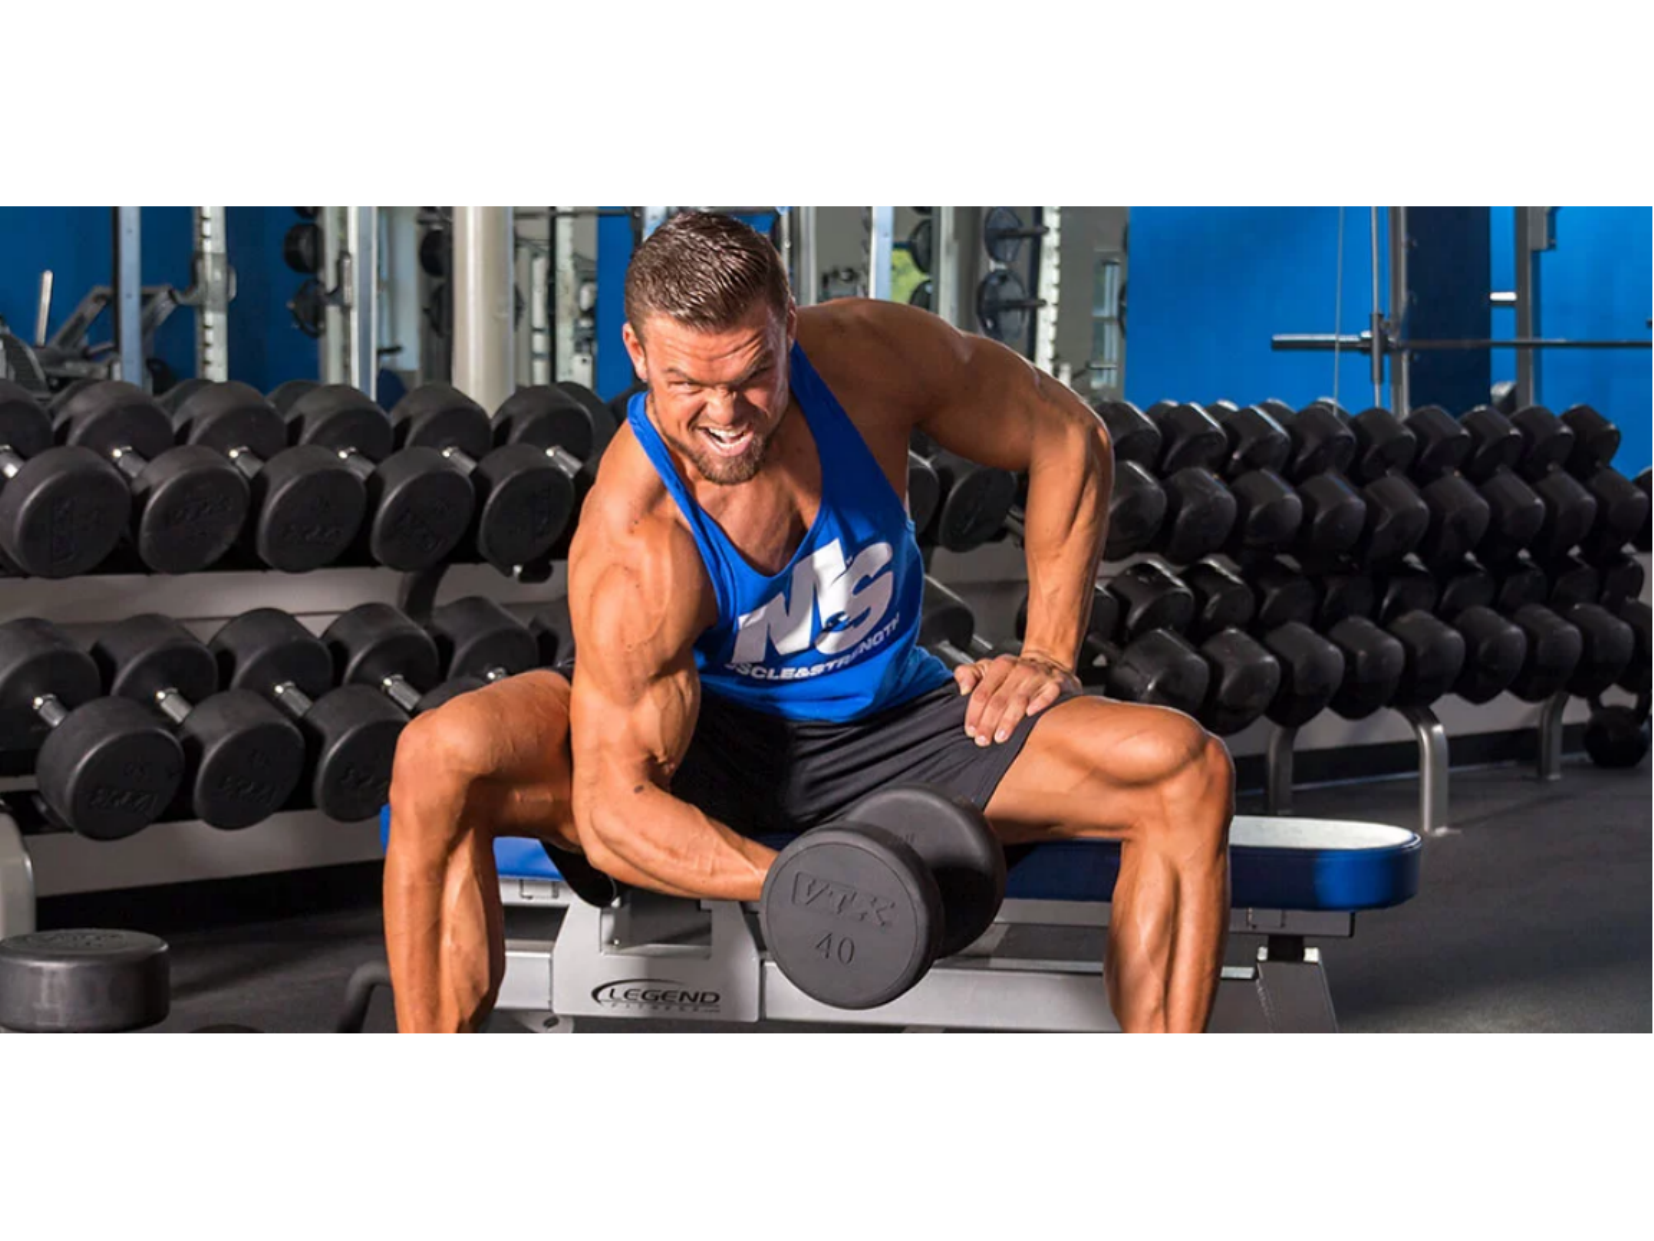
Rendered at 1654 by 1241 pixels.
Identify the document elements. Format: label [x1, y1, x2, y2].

picture [0, 205, 1654, 1035]
